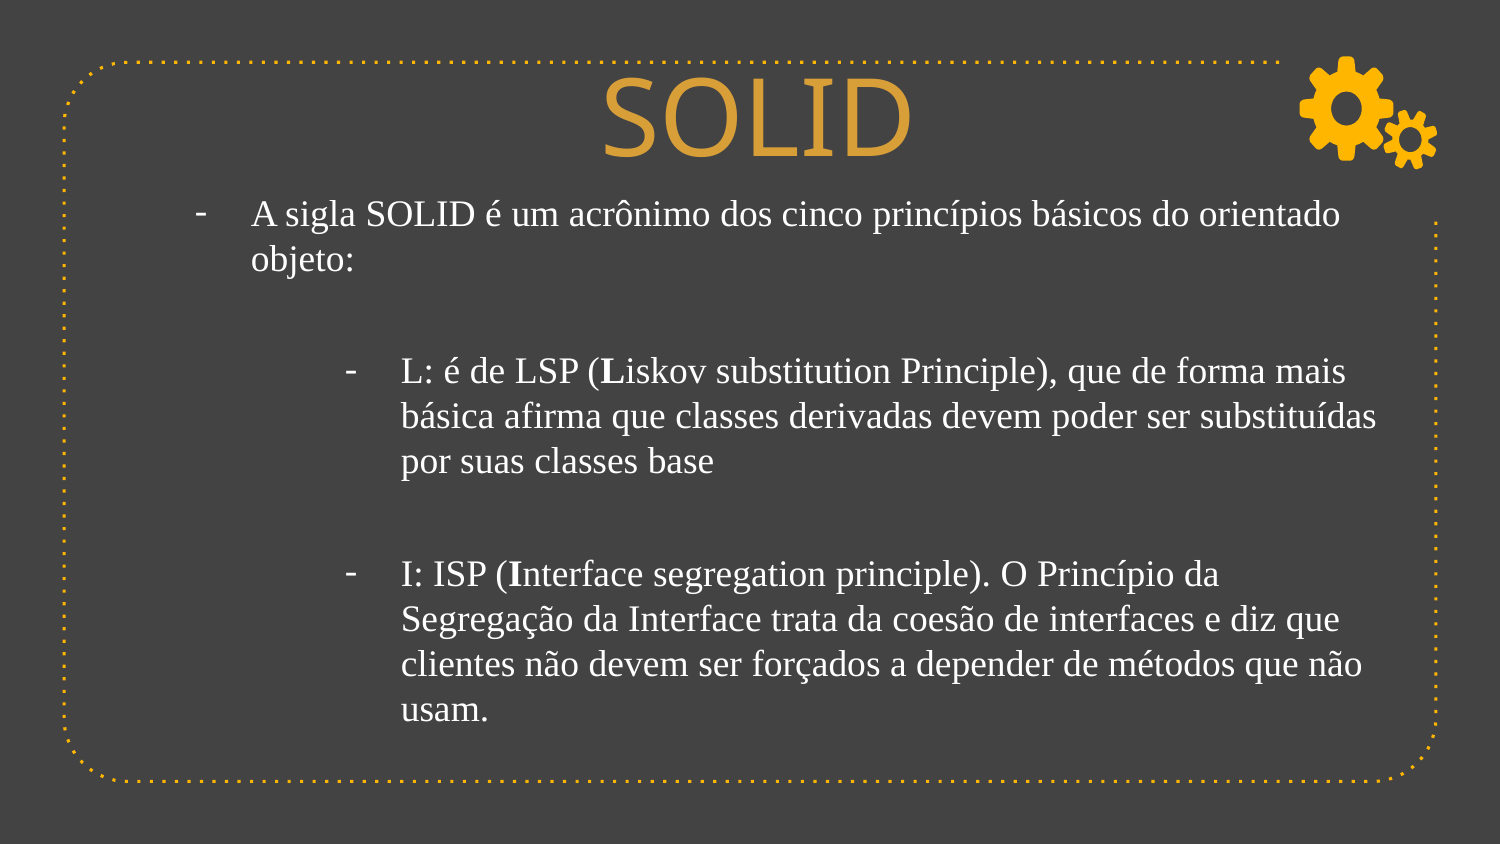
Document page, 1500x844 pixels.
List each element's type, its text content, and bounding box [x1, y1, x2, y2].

text_box [1299, 56, 1394, 161]
list A sigla SOLID é um acrônimo dos cinco princípios básicos do orientado objeto: L: é de LSP (Liskov substitution Principle), que de forma mais básica afirma que classes derivadas devem poder ser substituídas por suas classes base I: ISP (Interface segregation principle). O Princípio da Segregação da Interface trata da coesão de interfaces e diz que clientes não devem ser forçados a depender de métodos que não usam. [160, 173, 1412, 776]
text_box [1383, 109, 1437, 170]
title SOLID [59, 32, 1458, 127]
title SOLID [1332, 92, 1361, 125]
